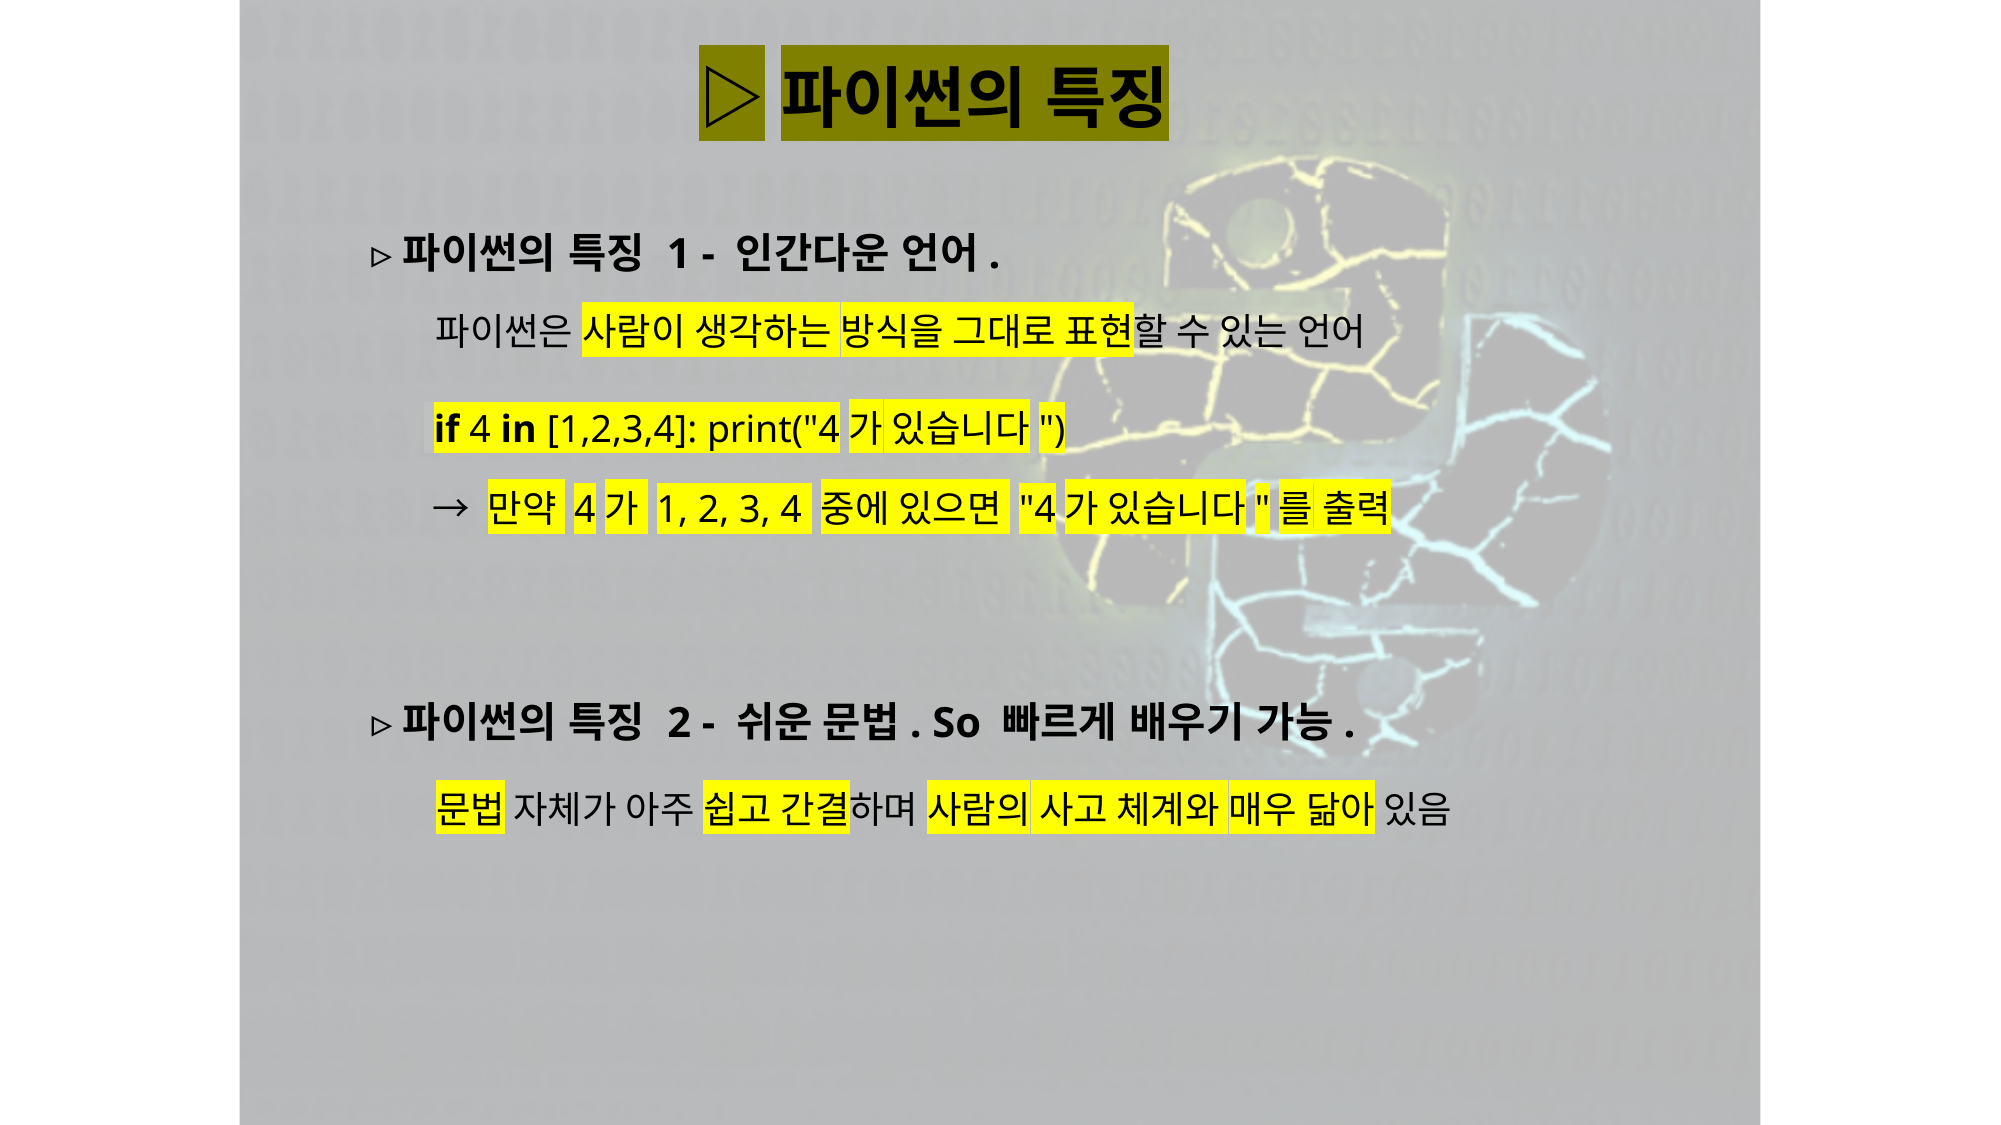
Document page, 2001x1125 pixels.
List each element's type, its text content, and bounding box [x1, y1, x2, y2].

text_box → 만약 4가 1, 2, 3, 4 중에 있으면 "4가 있습니다"를 출력 [409, 477, 1599, 539]
text_box if 4 in [1,2,3,4]: print("4가 있습니다") [409, 397, 1599, 458]
text_box [207, 0, 1802, 1125]
text_box ▹파이썬의 특징 1 - 인간다운 언어. [356, 219, 1526, 286]
text_box 문법 자체가 아주 쉽고 간결하며 사람의 사고 체계와 매우 닮아 있음 [421, 778, 1639, 840]
text_box ▷파이썬의 특징 [683, 47, 1405, 144]
text_box 파이썬은 사람이 생각하는 방식을 그대로 표현할 수 있는 언어 [420, 300, 1593, 362]
text_box ▹파이썬의 특징 2 - 쉬운 문법. So 빠르게 배우기 가능. [356, 688, 1527, 754]
